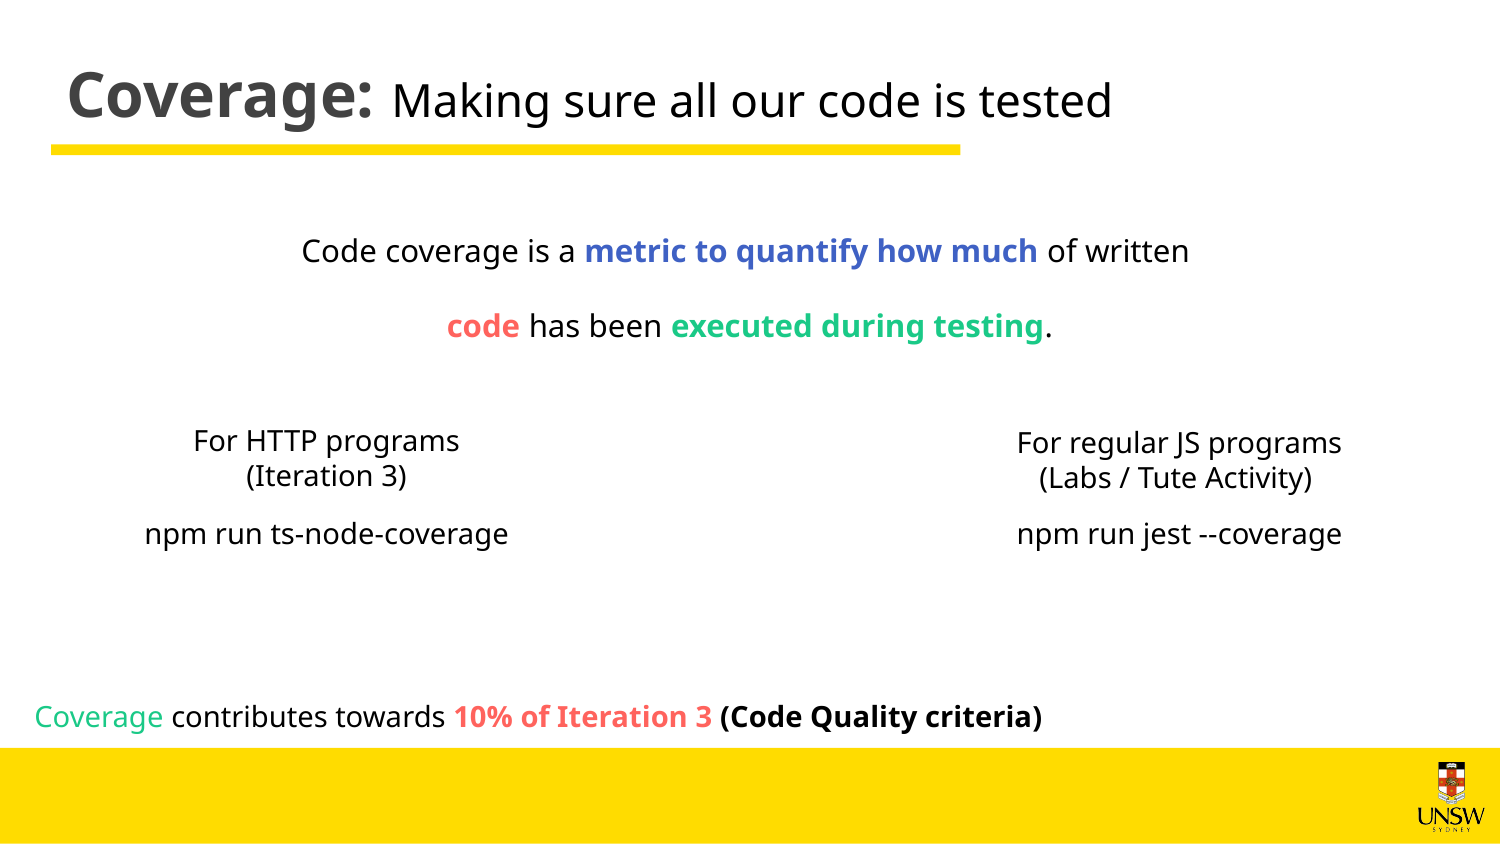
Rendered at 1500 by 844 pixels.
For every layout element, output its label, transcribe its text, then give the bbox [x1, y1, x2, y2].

text_box [51, 144, 961, 156]
text_box Coverage: Making sure all our code is tested [51, 24, 1449, 145]
text_box npm run ts-node-coverage [1, 500, 653, 566]
text_box For regular JS programs (Labs / Tute Activity) [964, 409, 1395, 510]
text_box npm run jest --coverage [842, 500, 1500, 566]
text_box Coverage contributes towards 10% of Iteration 3 (Code Quality criteria) [19, 682, 1195, 748]
text_box Code coverage is a metric to quantify how much of written code has been executed during testing. [105, 216, 1394, 359]
picture [1418, 762, 1485, 832]
text_box For HTTP programs (Iteration 3) [150, 407, 504, 508]
